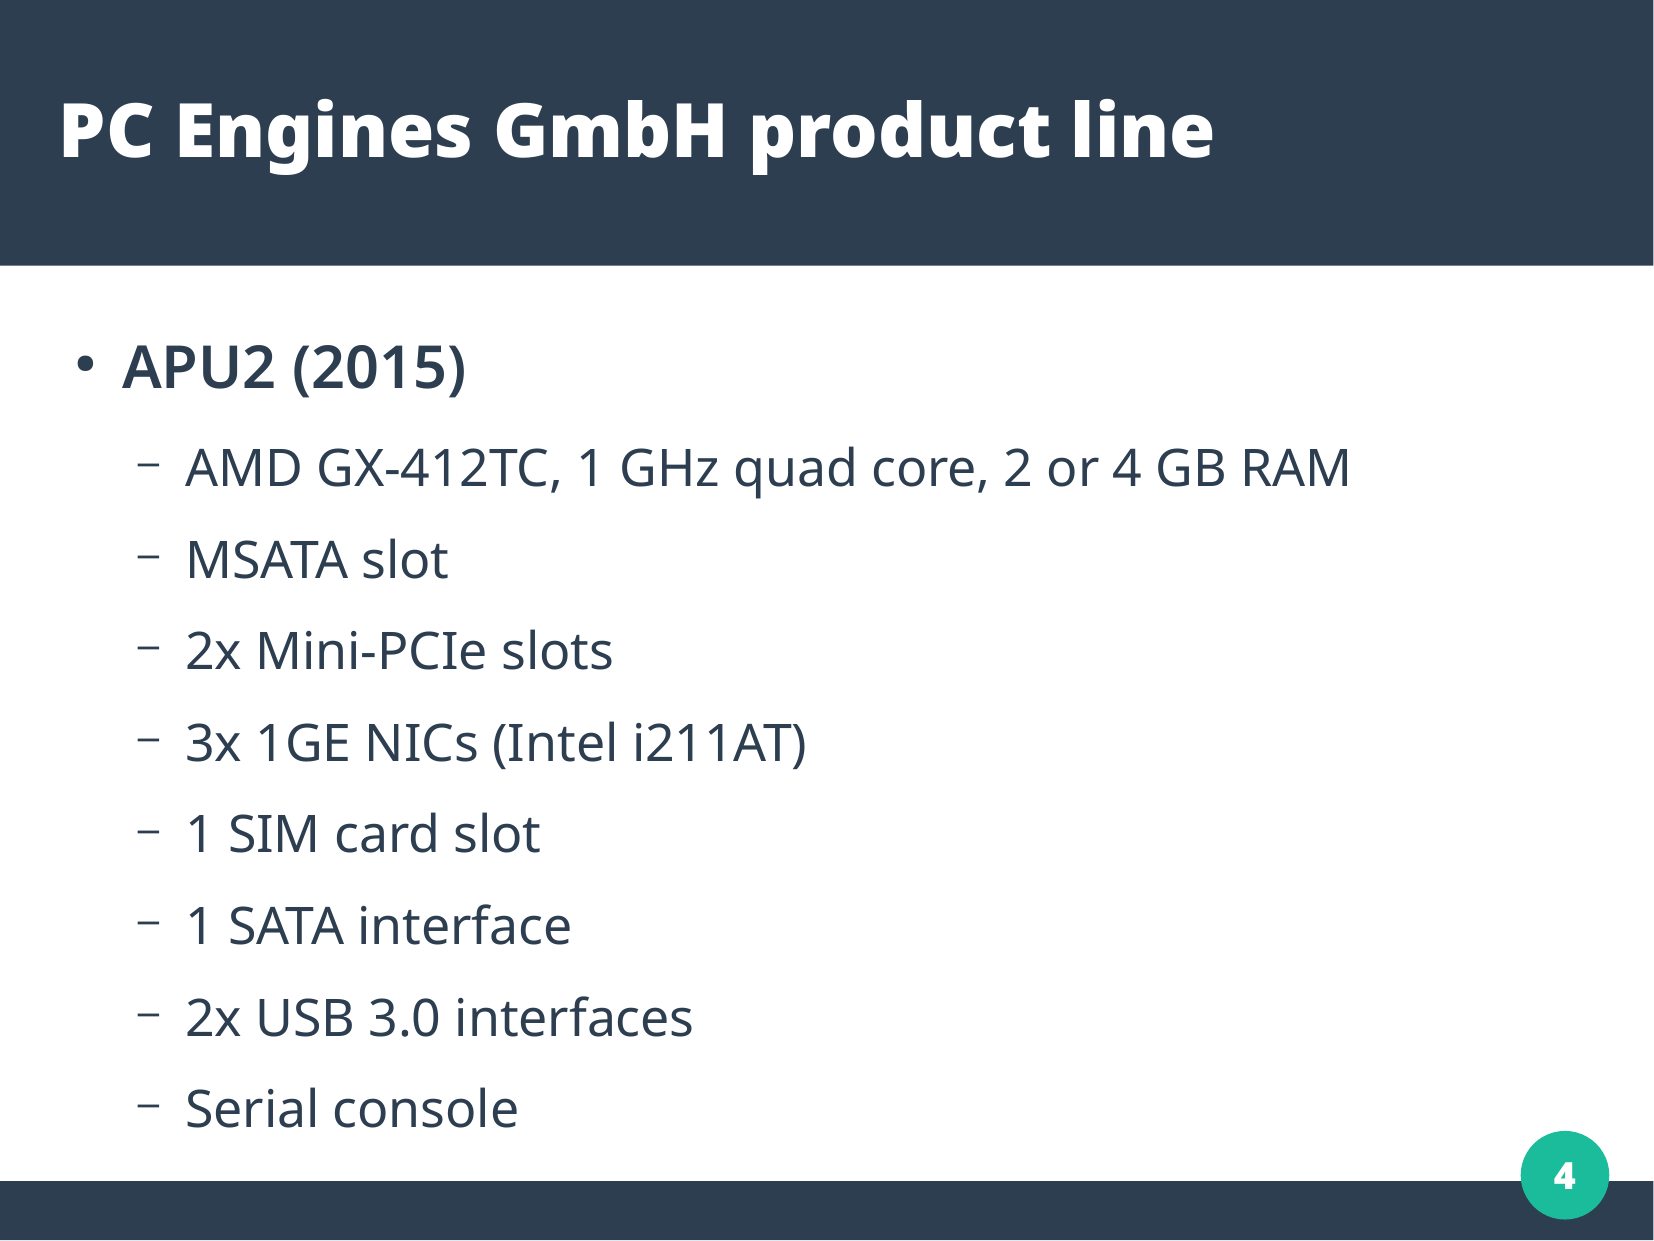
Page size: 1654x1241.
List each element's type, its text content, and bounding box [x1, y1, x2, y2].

title PC Engines GmbH product line [59, 49, 1595, 207]
list APU2 (2015) AMD GX-412TC, 1 GHz quad core, 2 or 4 GB RAM MSATA slot 2x Mini-PCIe slots 3x 1GE NICs (Intel i211AT) 1 SIM card slot 1 SATA interface 2x USB 3.0 interfaces Serial console [59, 324, 1595, 1152]
